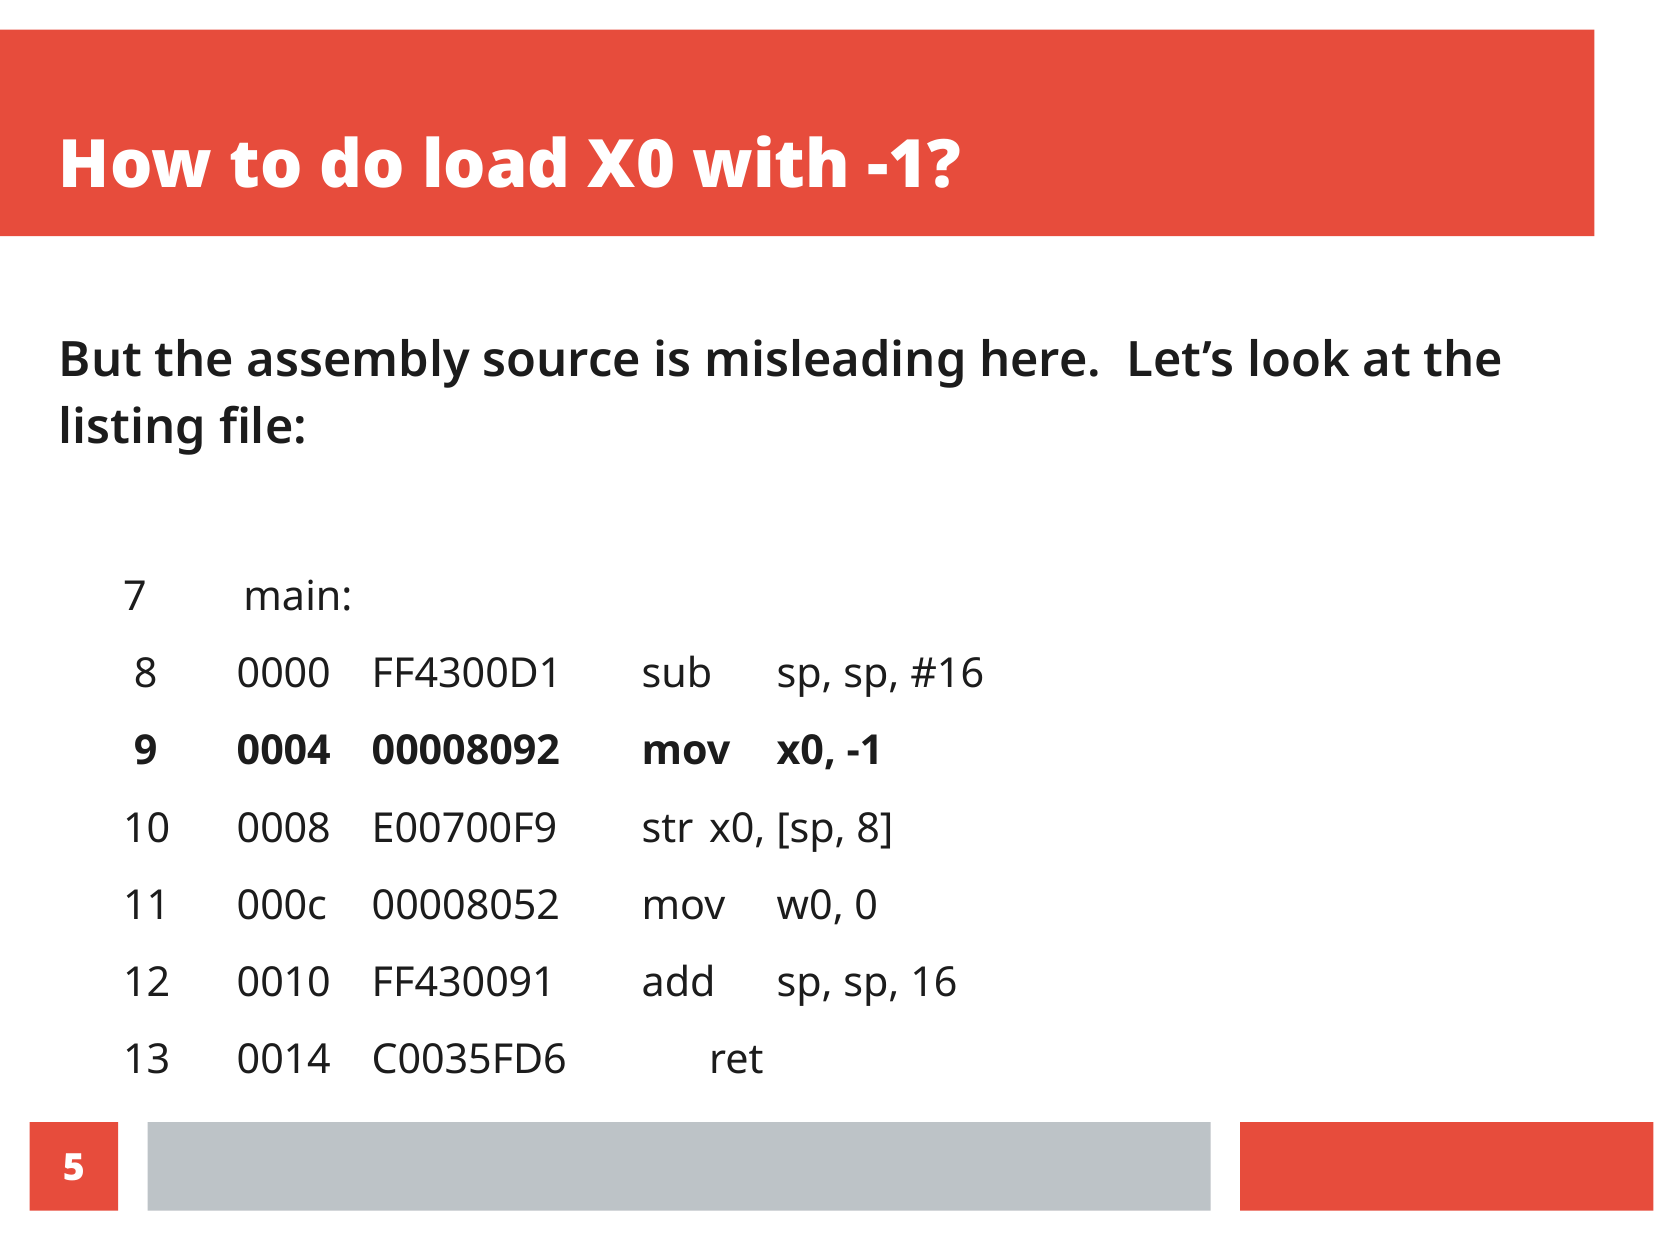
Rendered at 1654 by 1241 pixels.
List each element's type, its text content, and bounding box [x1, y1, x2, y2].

list But the assembly source is misleading here. Let’s look at the listing file: 7 main: 8 0000 FF4300D1 sub sp, sp, #16 9 0004 00008092 mov x0, -1 10 0008 E00700F9 str x0, [sp, 8] 11 000c 00008052 mov w0, 0 12 0010 FF430091 add sp, sp, 16 13 0014 C0035FD6 ret [59, 324, 1565, 1093]
title How to do load X0 with -1? [59, 59, 1595, 207]
